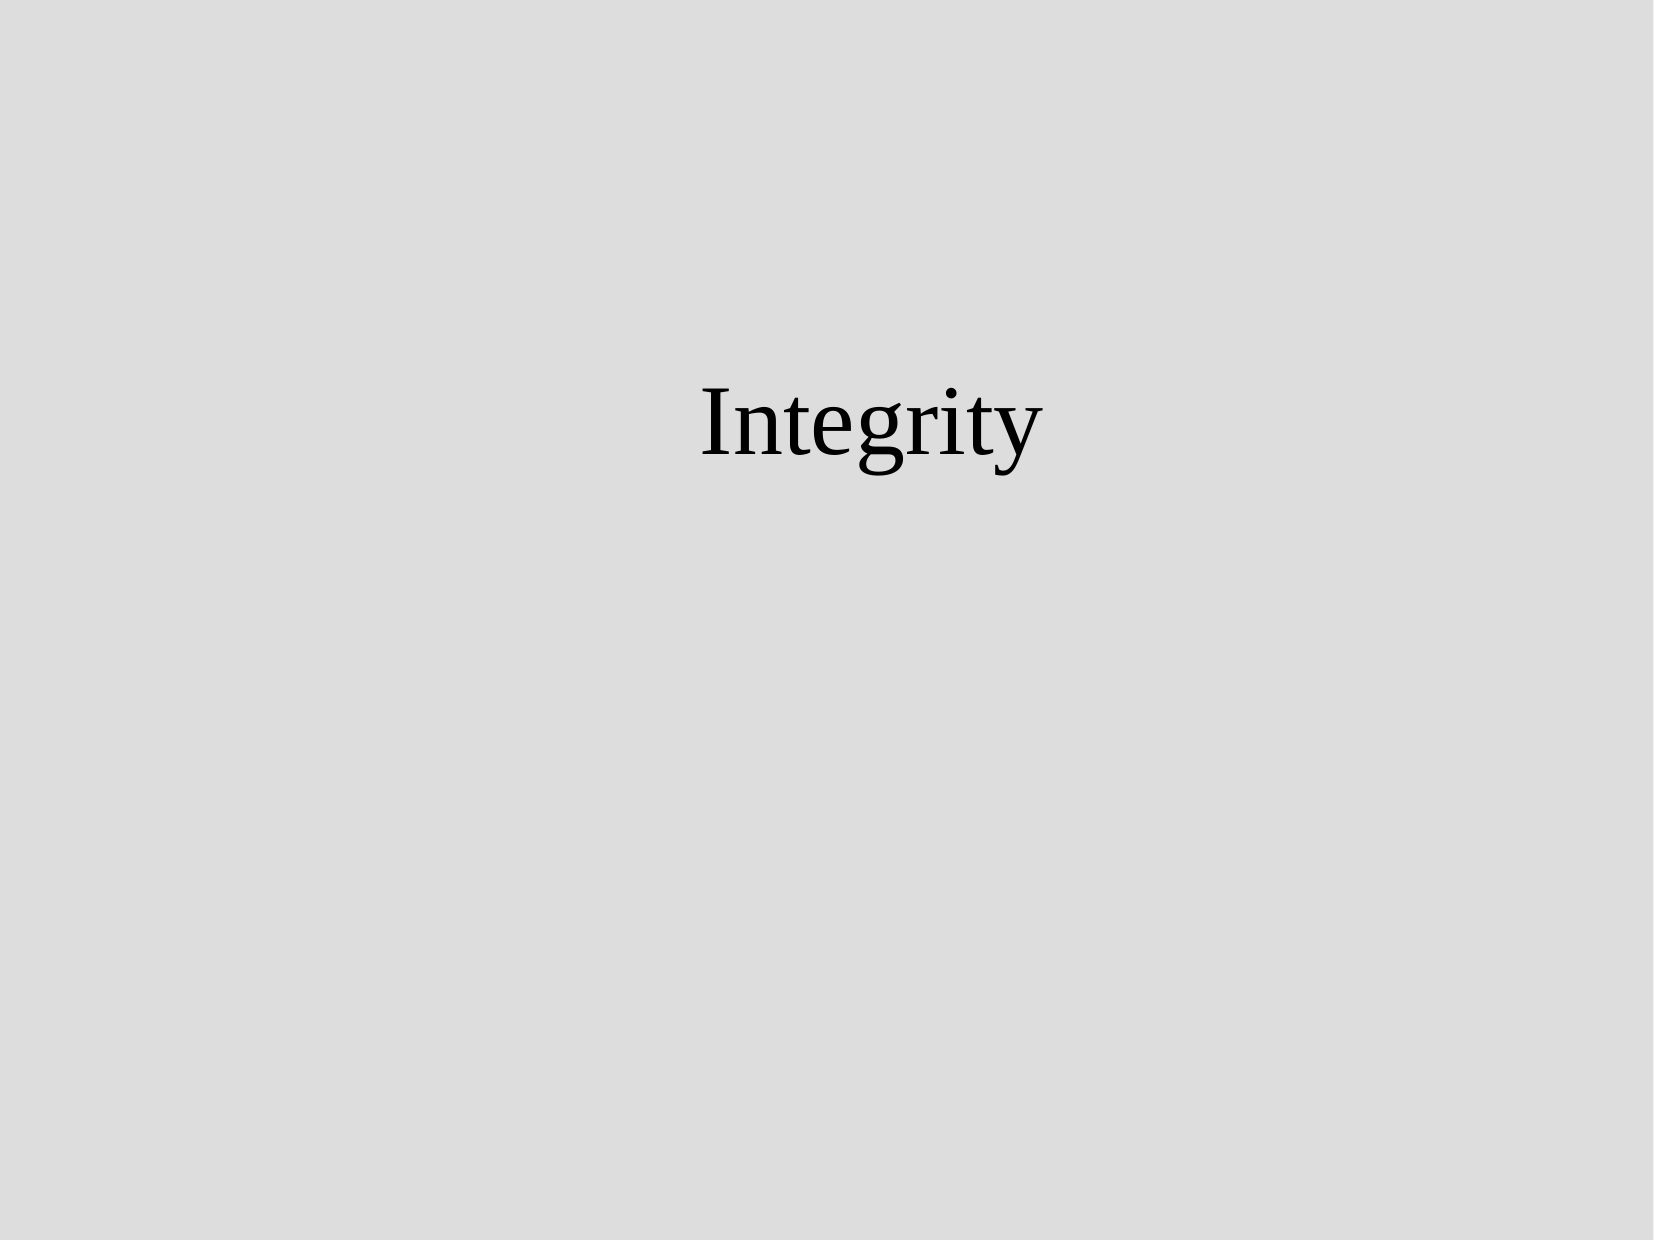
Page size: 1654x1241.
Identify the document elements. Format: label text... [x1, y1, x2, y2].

subtitle [82, 49, 1571, 1010]
text_box Integrity [271, 357, 1473, 484]
